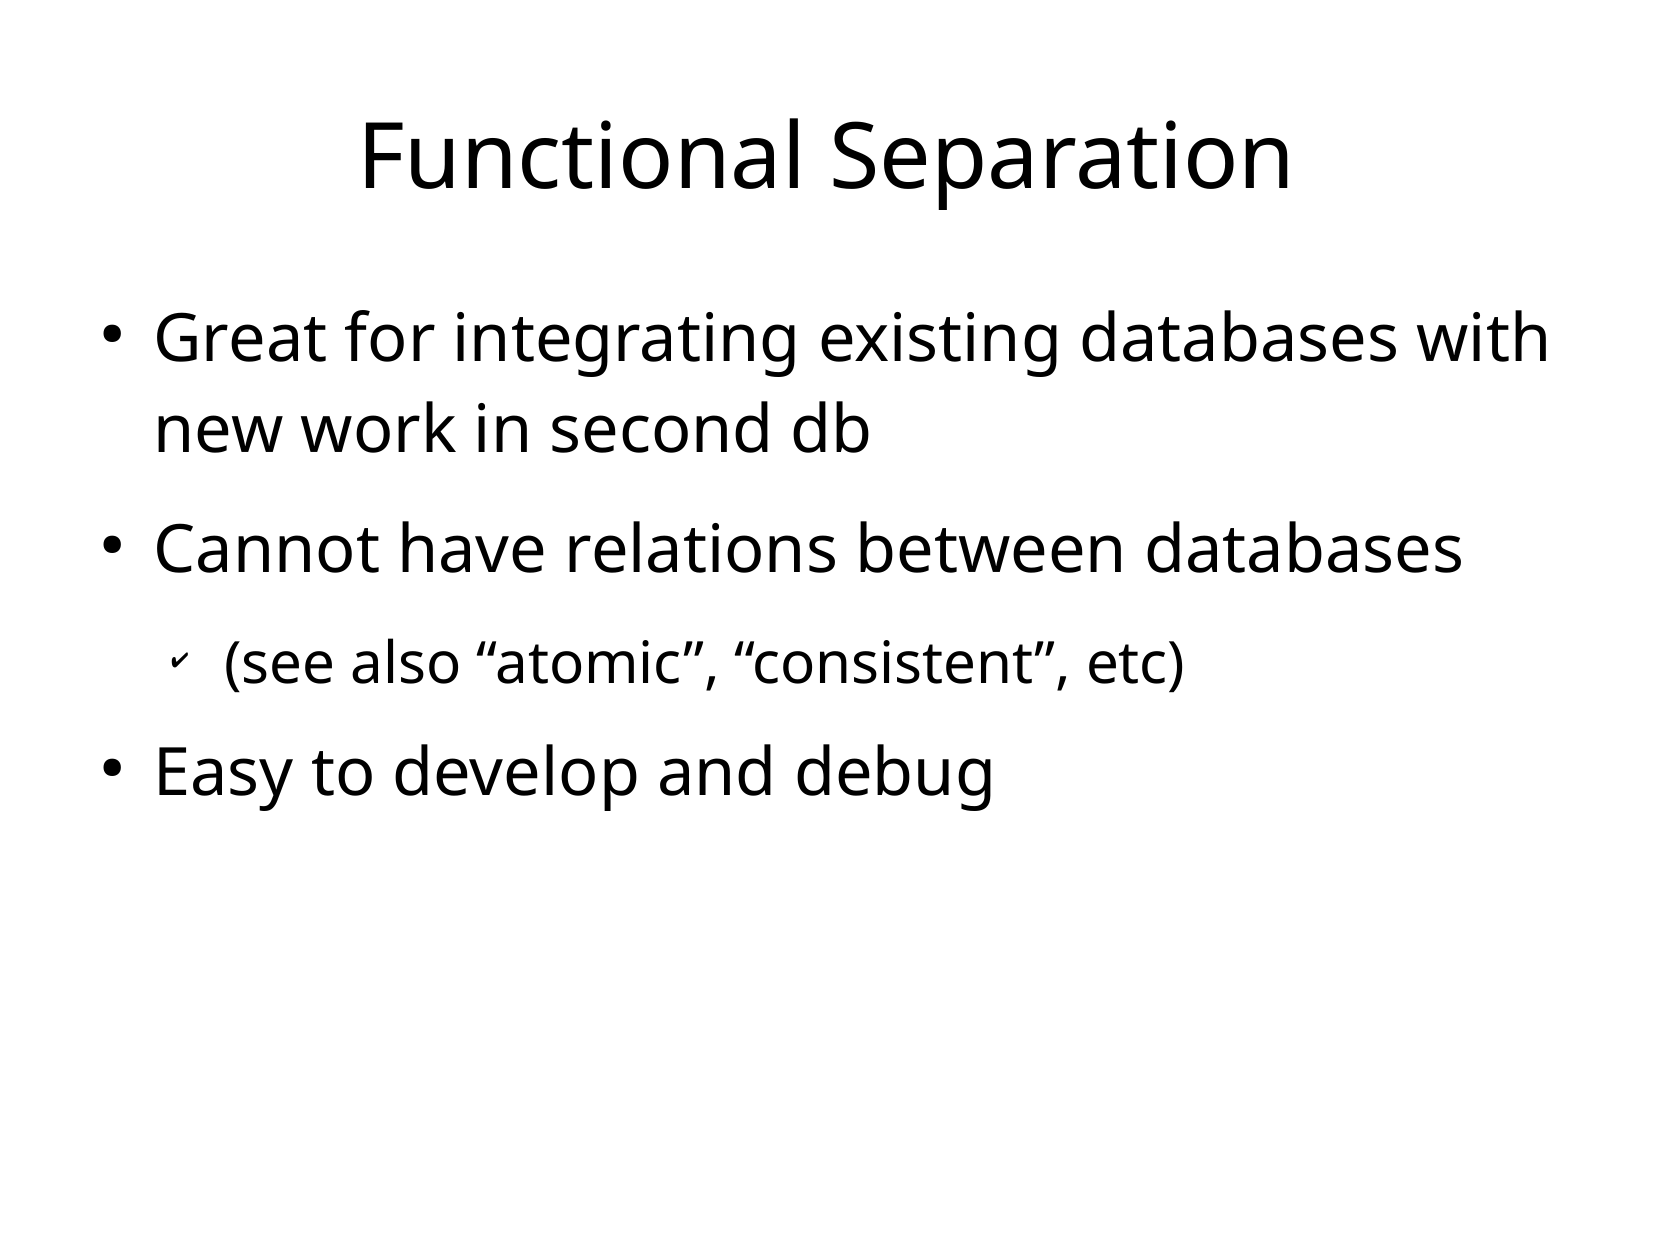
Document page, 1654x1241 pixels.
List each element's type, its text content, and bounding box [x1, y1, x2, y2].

list Great for integrating existing databases with new work in second db Cannot have relations between databases (see also “atomic”, “consistent”, etc) Easy to develop and debug [82, 290, 1571, 1094]
title Functional Separation [82, 56, 1571, 250]
